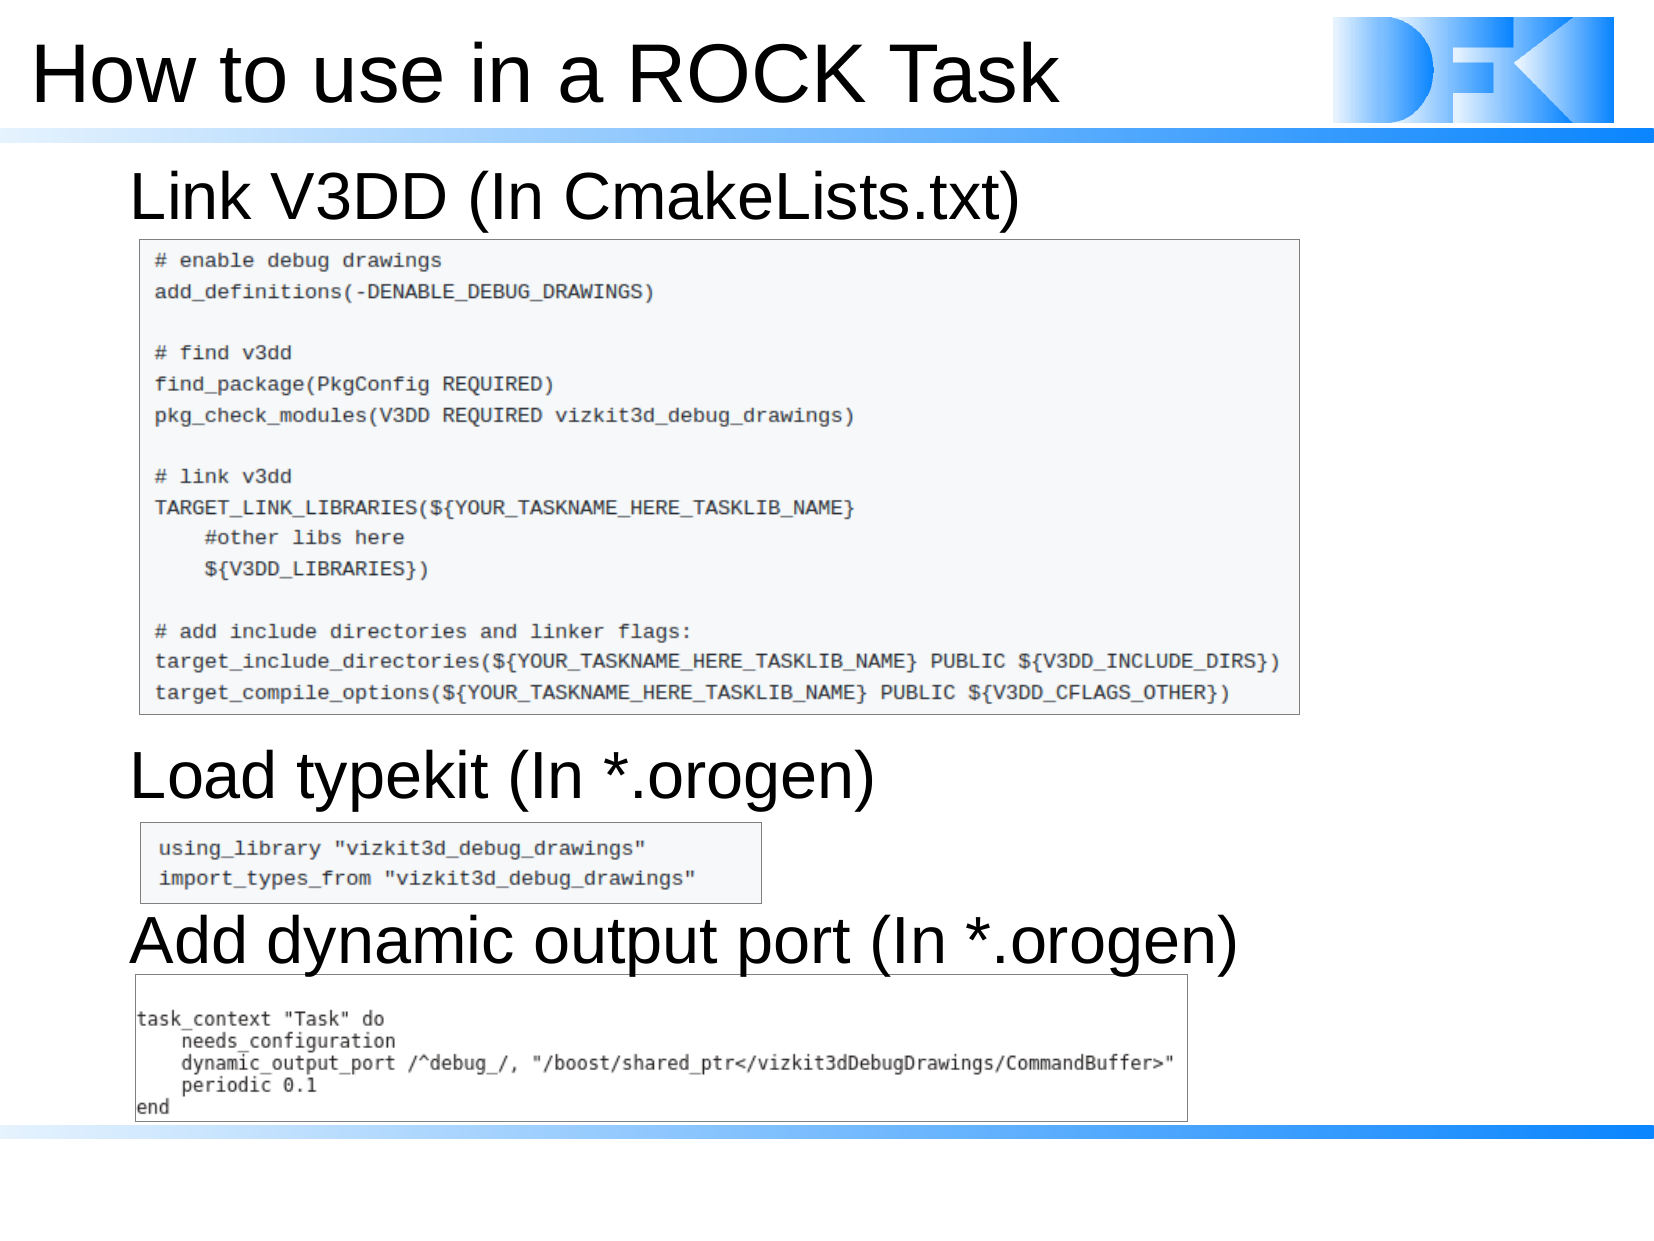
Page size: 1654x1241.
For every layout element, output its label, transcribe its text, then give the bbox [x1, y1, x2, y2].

picture [1332, 17, 1614, 123]
picture [140, 822, 762, 903]
picture [135, 984, 1188, 1122]
list Link V3DD (In CmakeLists.txt) [59, 159, 1606, 240]
list Add dynamic output port (In *.orogen) [59, 903, 1606, 984]
list Load typekit (In *.orogen) [59, 738, 1606, 819]
picture [139, 239, 1300, 715]
title How to use in a ROCK Task [30, 8, 1291, 139]
